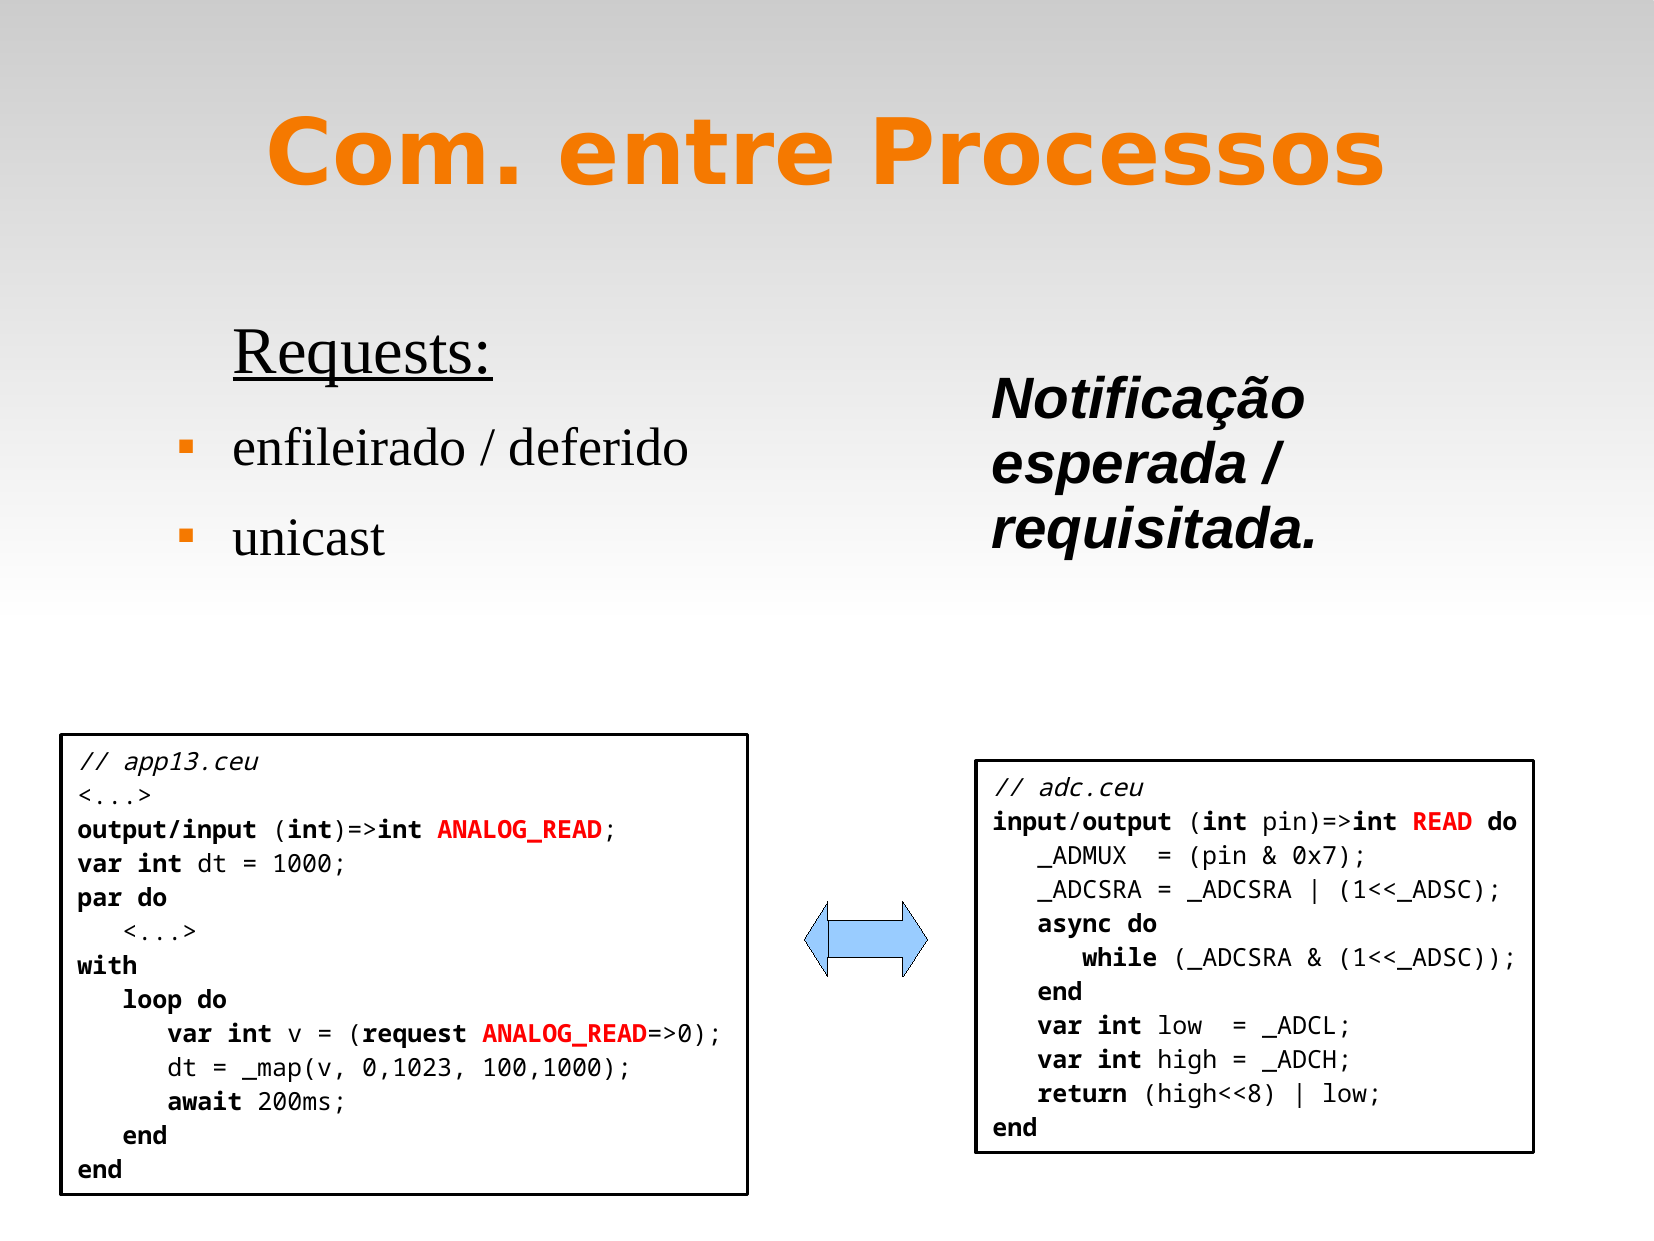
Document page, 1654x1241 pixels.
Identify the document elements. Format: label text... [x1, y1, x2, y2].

text_box // adc.ceu input/output (int pin)=>int READ do _ADMUX = (pin & 0x7); _ADCSRA = _ADCSRA | (1<<_ADSC); async do while (_ADCSRA & (1<<_ADSC)); end var int low = _ADCL; var int high = _ADCH; return (high<<8) | low; end [976, 760, 1534, 1104]
text_box Notificação esperada / requisitada. [976, 358, 1441, 612]
text_box // app13.ceu <...> output/input (int)=>int ANALOG_READ; var int dt = 1000; par do <...> with loop do var int v = (request ANALOG_READ=>0); dt = _map(v, 0,1023, 100,1000); await 200ms; end end [61, 734, 748, 1137]
text_box [804, 901, 928, 977]
title Com. entre Processos [82, 49, 1571, 257]
list Requests: enfileirado / deferido unicast [90, 313, 879, 676]
